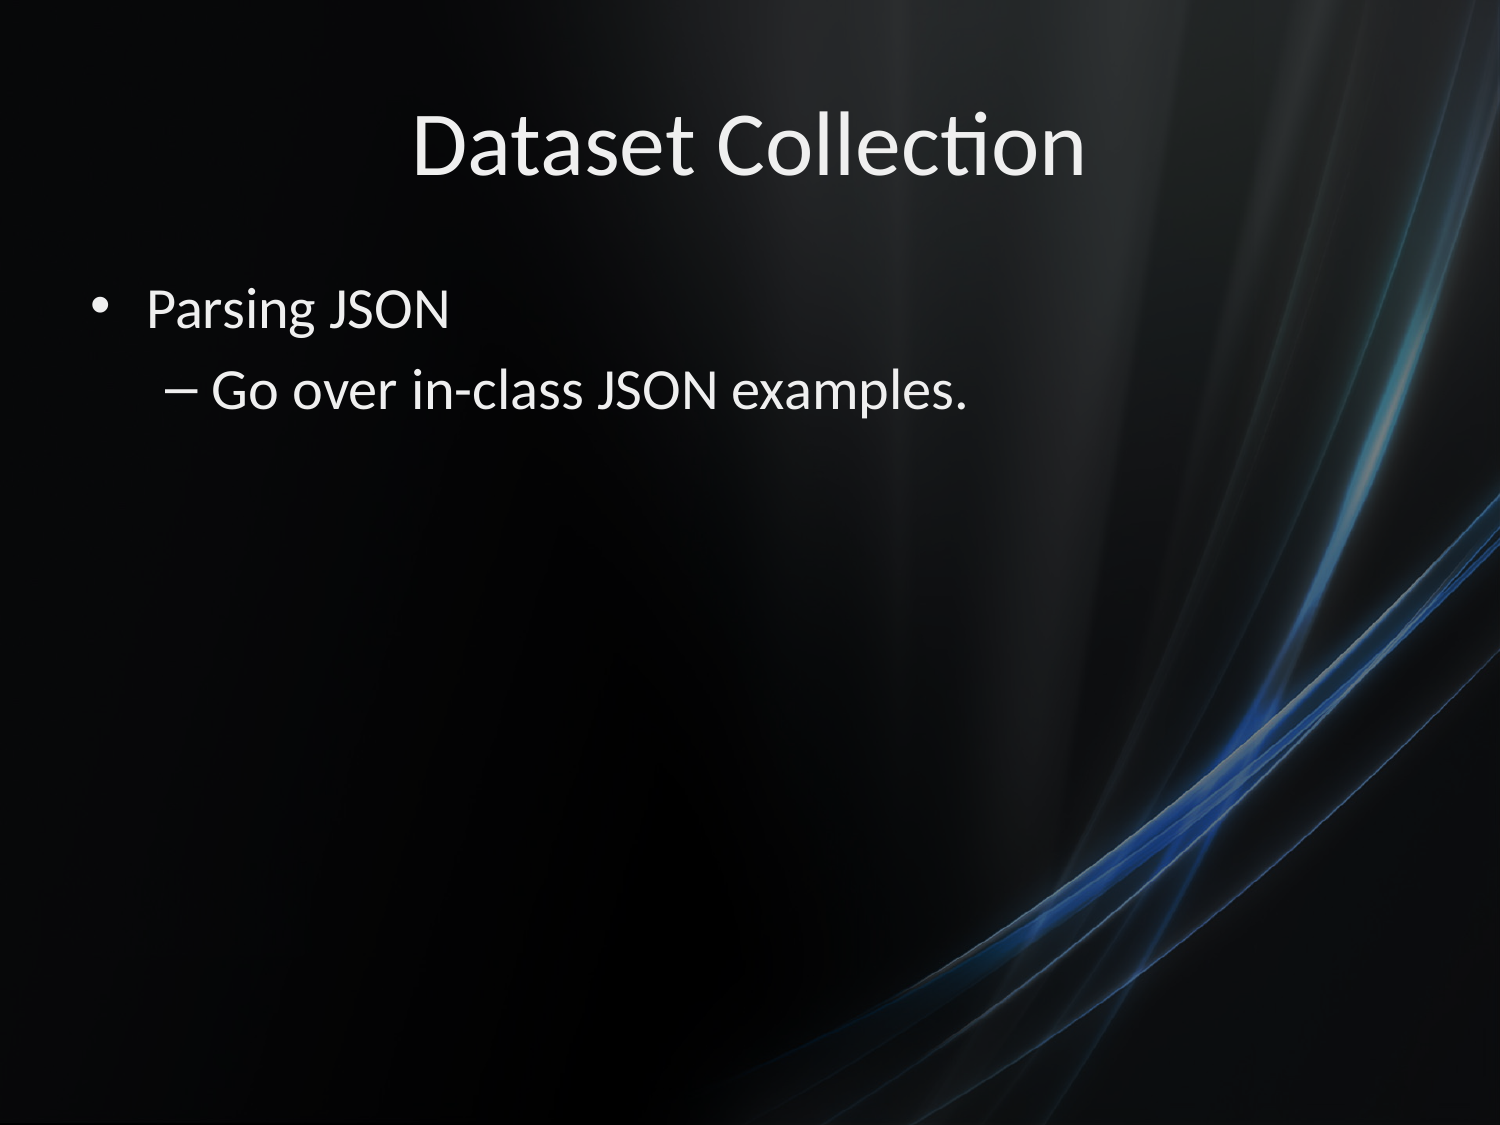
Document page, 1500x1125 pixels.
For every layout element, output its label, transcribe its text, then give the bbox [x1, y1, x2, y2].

list Parsing JSON Go over in-class JSON examples. [75, 262, 1425, 1005]
picture [0, 0, 1500, 1125]
title Dataset Collection [75, 45, 1425, 233]
